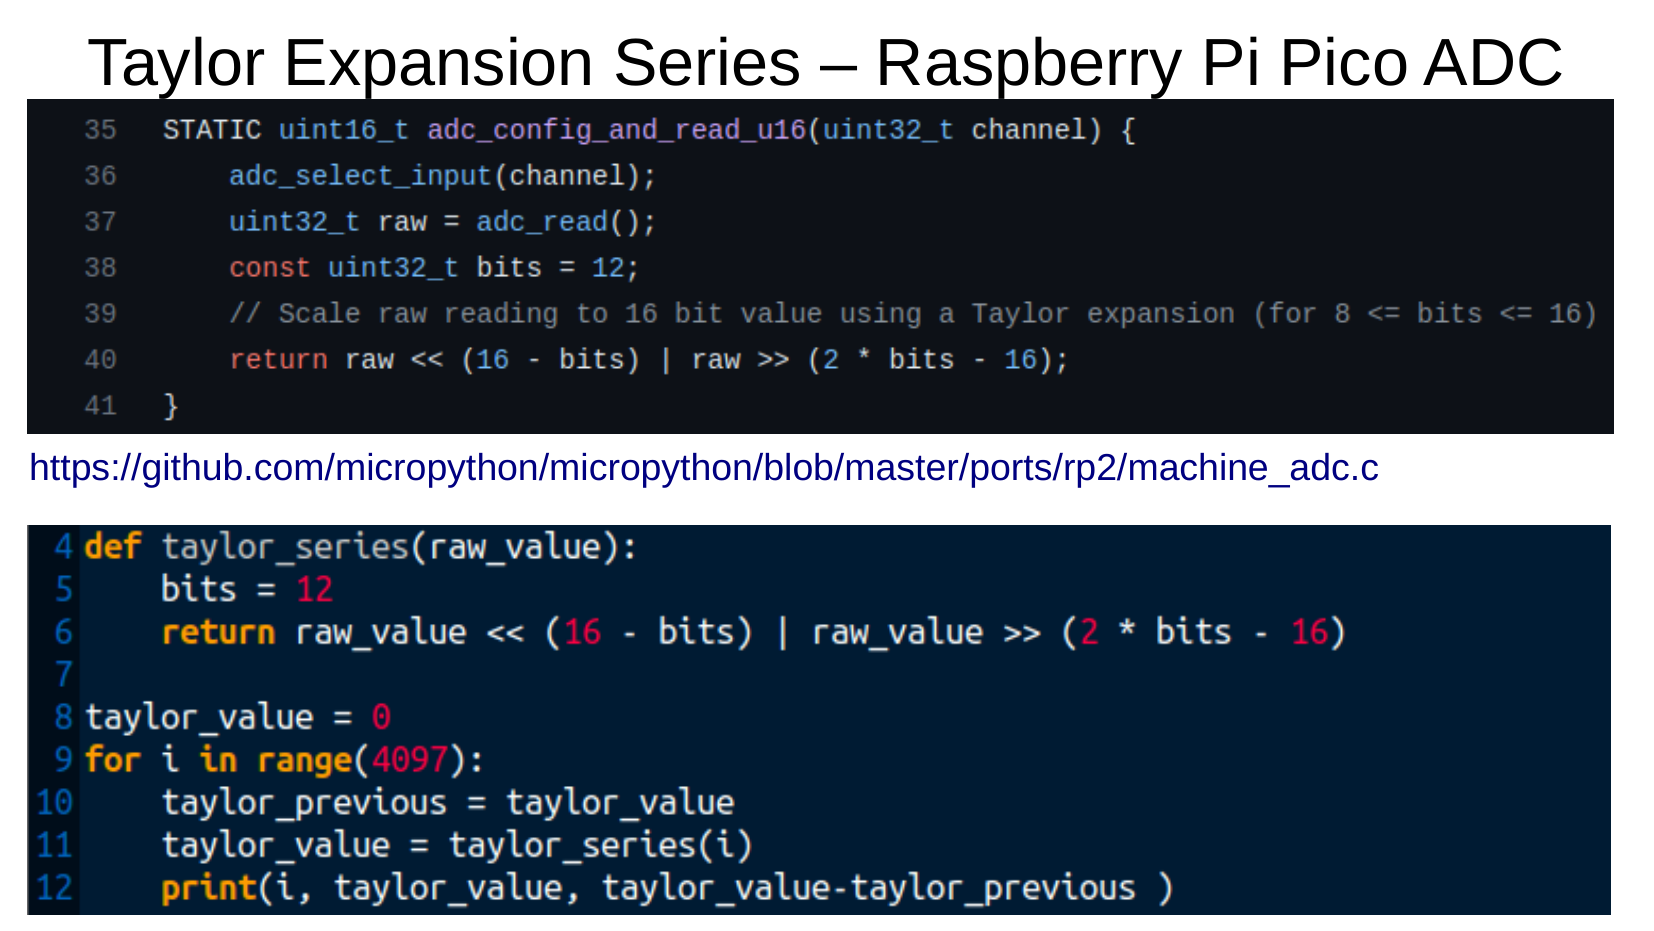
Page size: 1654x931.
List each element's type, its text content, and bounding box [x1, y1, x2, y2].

picture [27, 525, 1611, 915]
picture [27, 99, 1614, 434]
text_box https://github.com/micropython/micropython/blob/master/ports/rp2/machine_adc.c [14, 439, 1395, 538]
title Taylor Expansion Series – Raspberry Pi Pico ADC [82, 24, 1571, 99]
